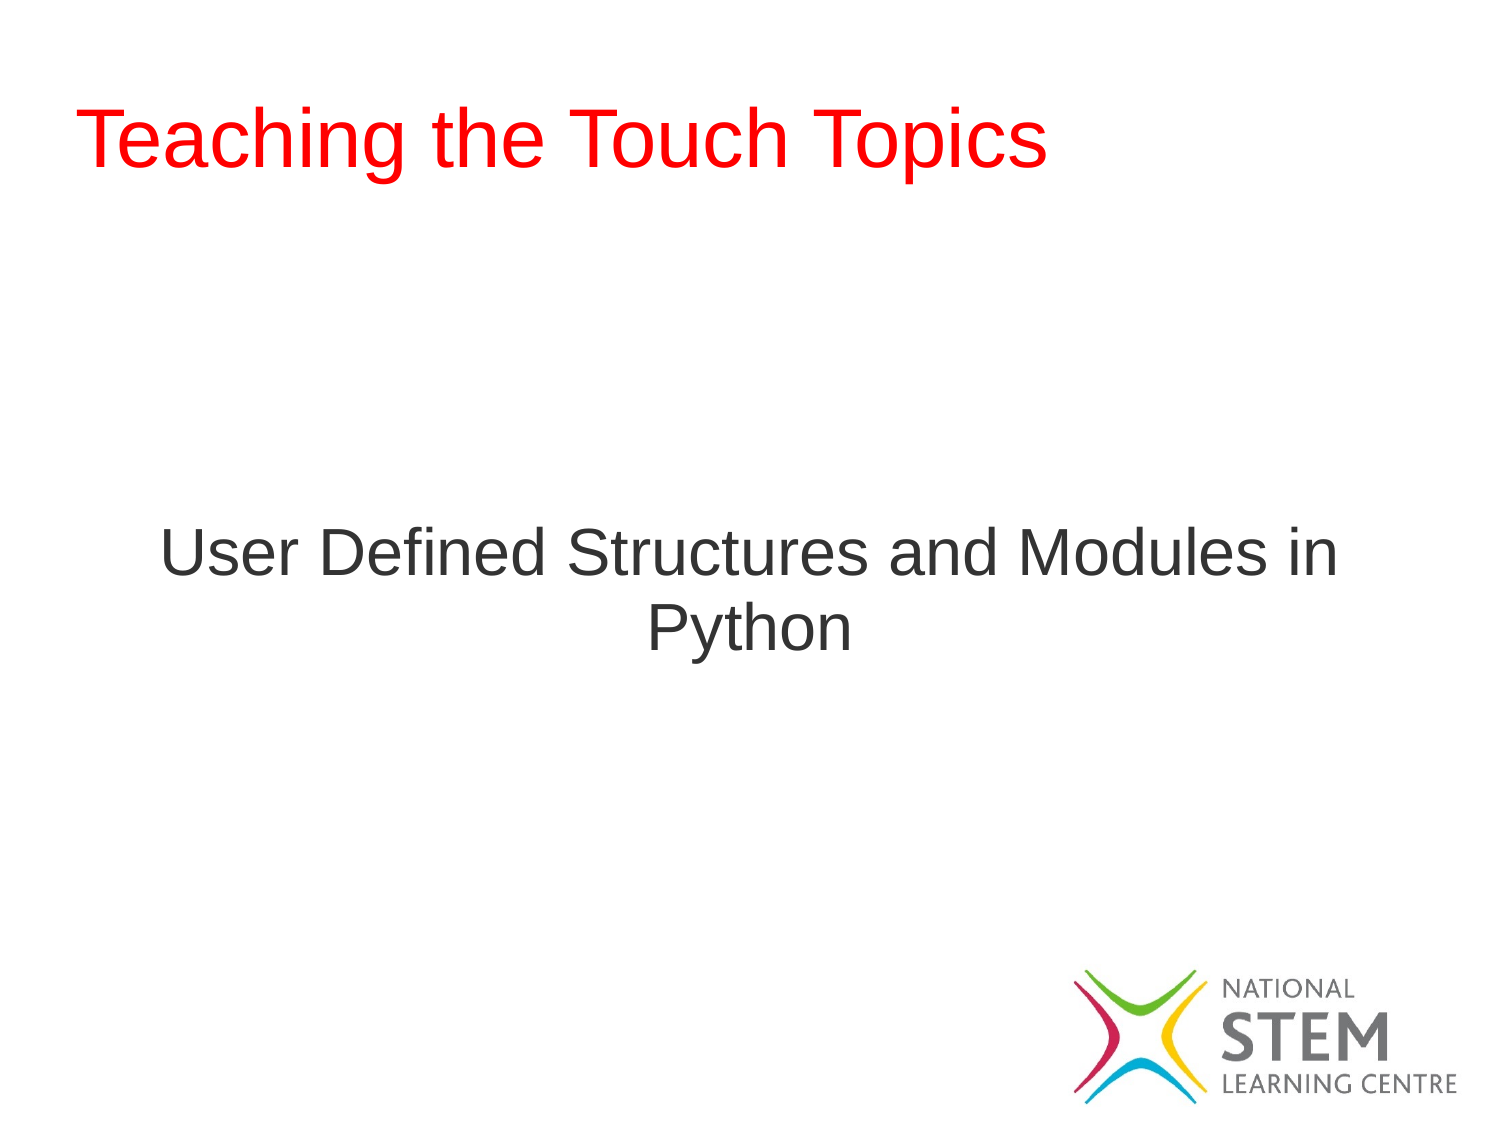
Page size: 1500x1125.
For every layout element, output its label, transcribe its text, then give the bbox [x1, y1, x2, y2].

picture [1057, 953, 1472, 1120]
subtitle User Defined Structures and Modules in Python [75, 263, 1425, 916]
title Teaching the Touch Topics [75, 44, 1425, 233]
